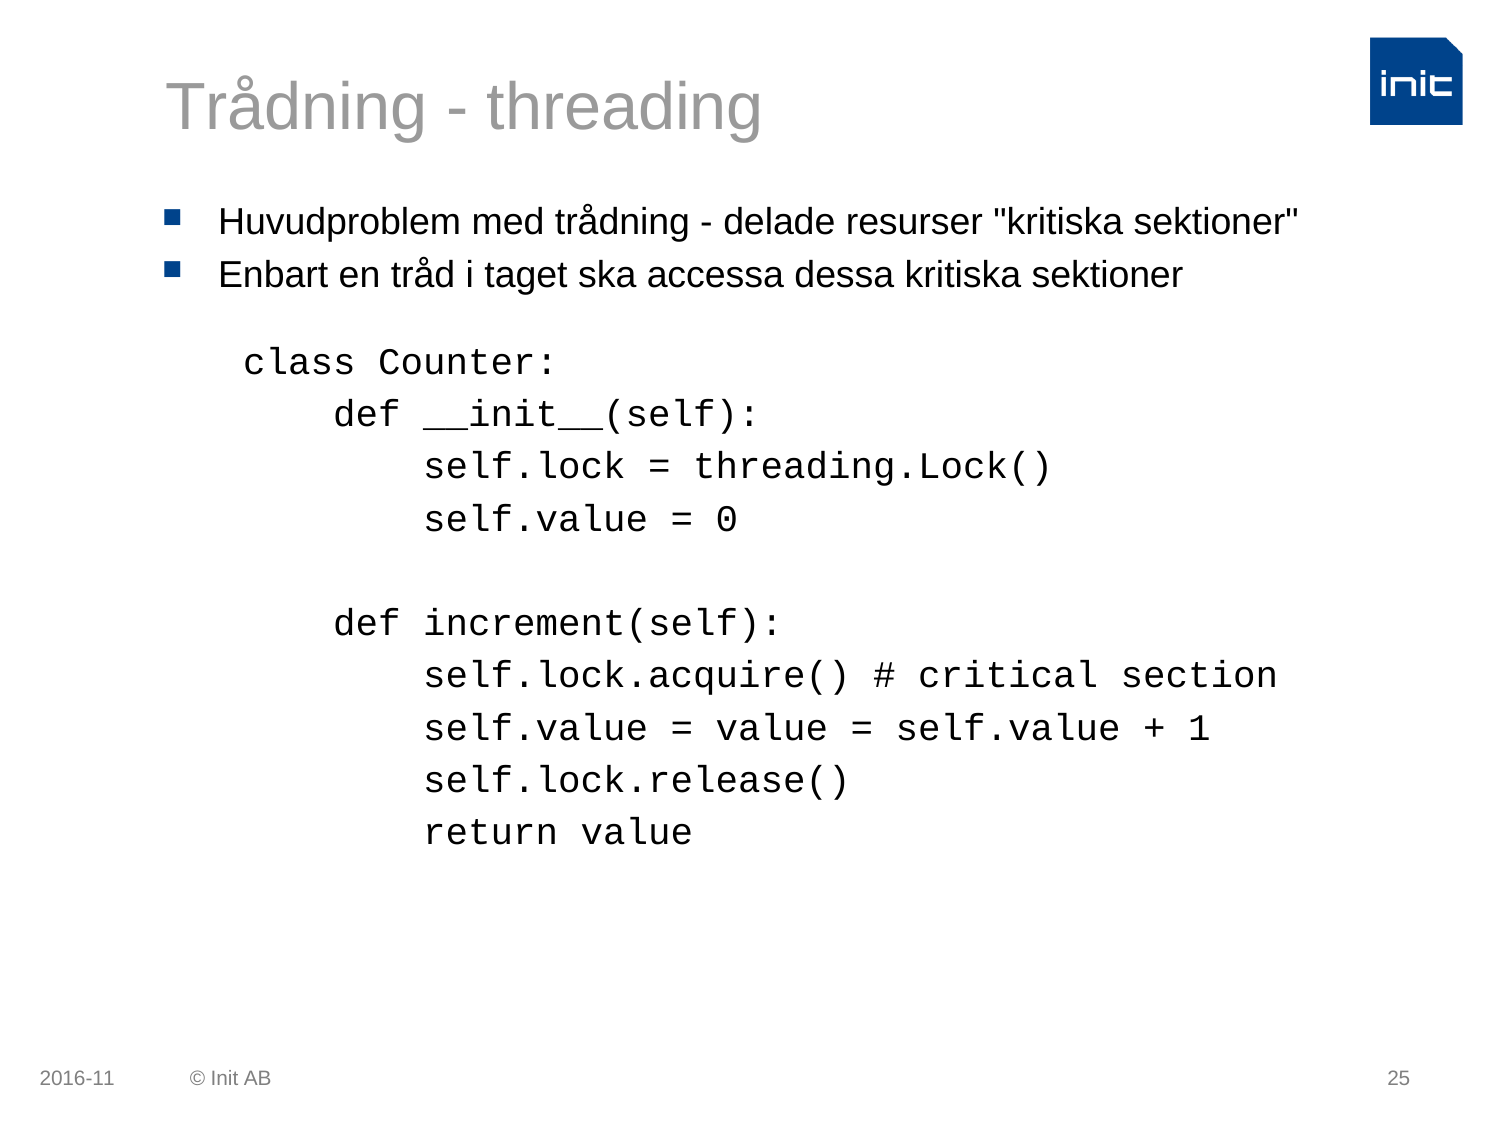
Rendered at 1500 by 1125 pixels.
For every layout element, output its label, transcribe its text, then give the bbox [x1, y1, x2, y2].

text_box <nummer> [1350, 1037, 1426, 1098]
text_box Huvudproblem med trådning - delade resurser "kritiska sektioner" Enbart en tråd i taget ska accessa dessa kritiska sektioner class Counter: def __init__(self): self.lock = threading.Lock() self.value = 0 def increment(self): self.lock.acquire() # critical section self.value = value = self.value + 1 self.lock.release() return value [150, 189, 1351, 963]
text_box 2016-11 [24, 1037, 151, 1098]
text_box © Init AB [174, 1037, 1326, 1098]
text_box Trådning - threading [150, 0, 1351, 151]
picture [1370, 37, 1463, 125]
